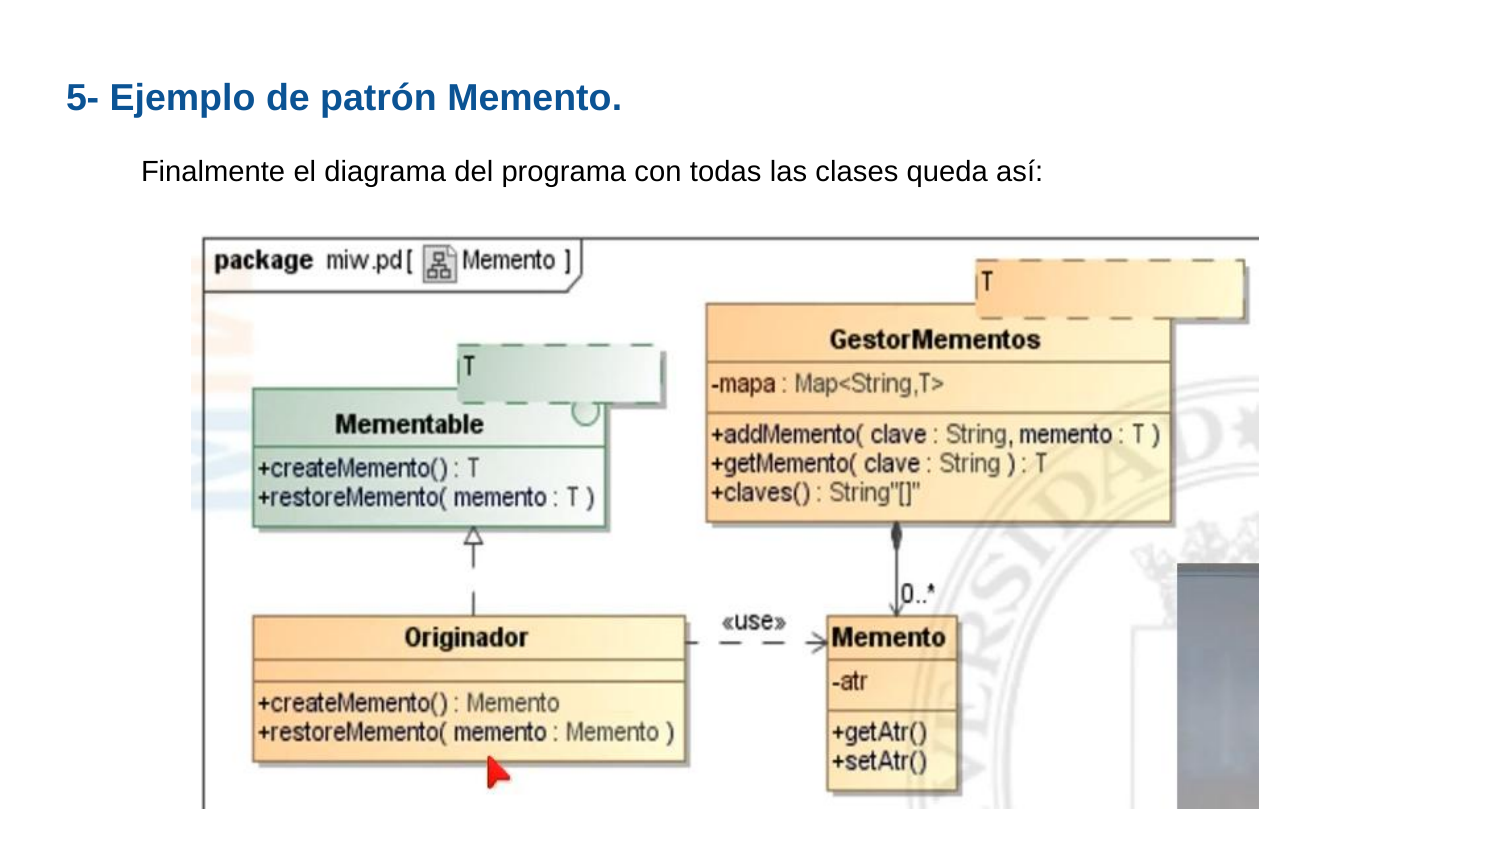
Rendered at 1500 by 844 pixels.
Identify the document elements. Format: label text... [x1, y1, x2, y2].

picture [191, 224, 1259, 809]
list 5- Ejemplo de patrón Memento. Finalmente el diagrama del programa con todas las clases queda así: [51, 57, 1449, 210]
